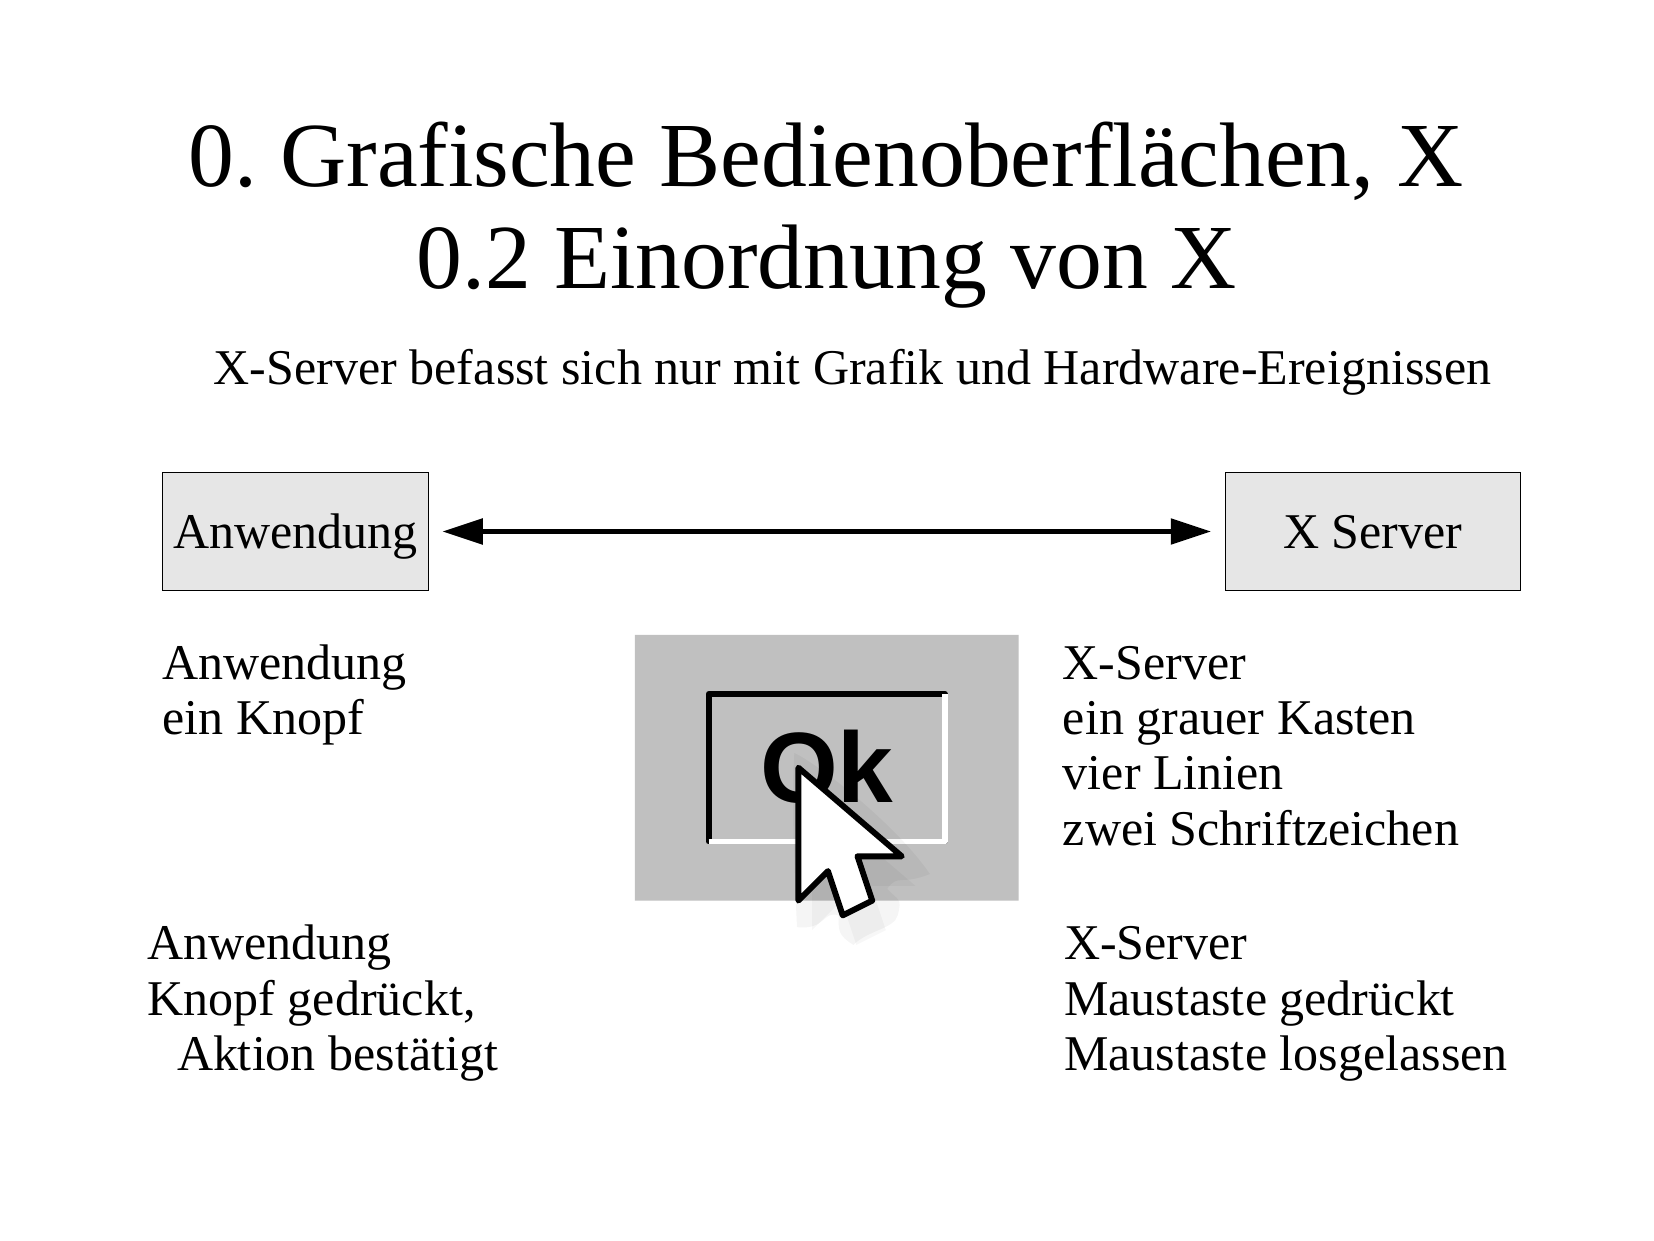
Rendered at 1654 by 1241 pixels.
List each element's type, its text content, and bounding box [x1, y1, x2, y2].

title 0. Grafische Bedienoberflächen, X 0.2 Einordnung von X [121, 102, 1534, 311]
text_box X-Server ein grauer Kasten vier Linien zwei Schriftzeichen [1062, 634, 1521, 901]
text_box Ok [708, 693, 945, 839]
text_box Anwendung ein Knopf [162, 634, 606, 901]
text_box X-Server Maustaste gedrückt Maustaste losgelassen [1064, 915, 1538, 1182]
text_box [634, 634, 1019, 945]
text_box X Server [1225, 472, 1521, 591]
text_box Ok [779, 744, 819, 791]
text_box Anwendung [162, 472, 429, 591]
text_box Anwendung Knopf gedrückt, Aktion bestätigt [147, 915, 606, 1182]
text_box X-Server befasst sich nur mit Grafik und Hardware-Ereignissen [213, 339, 1492, 414]
